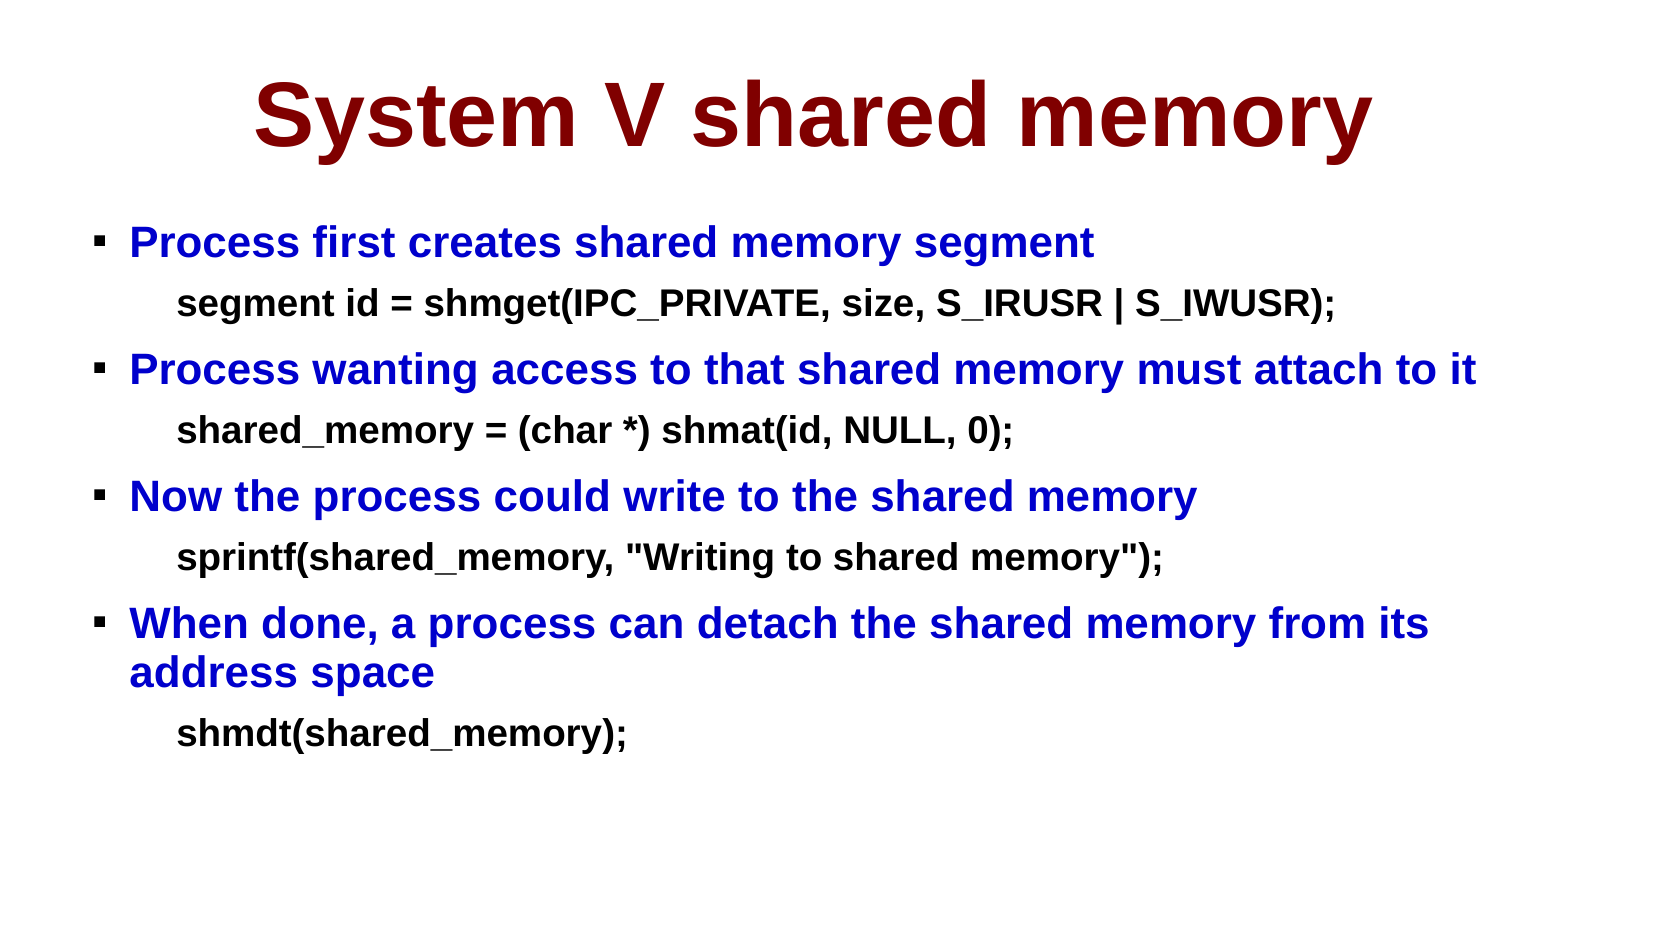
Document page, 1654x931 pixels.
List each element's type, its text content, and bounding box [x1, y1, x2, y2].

list Process first creates shared memory segment segment id = shmget(IPC_PRIVATE, size, S_IRUSR | S_IWUSR); Process wanting access to that shared memory must attach to it shared_memory = (char *) shmat(id, NULL, 0); Now the process could write to the shared memory sprintf(shared_memory, "Writing to shared memory"); When done, a process can detach the shared memory from its address space shmdt(shared_memory); [82, 217, 1571, 757]
title System V shared memory [82, 37, 1571, 193]
